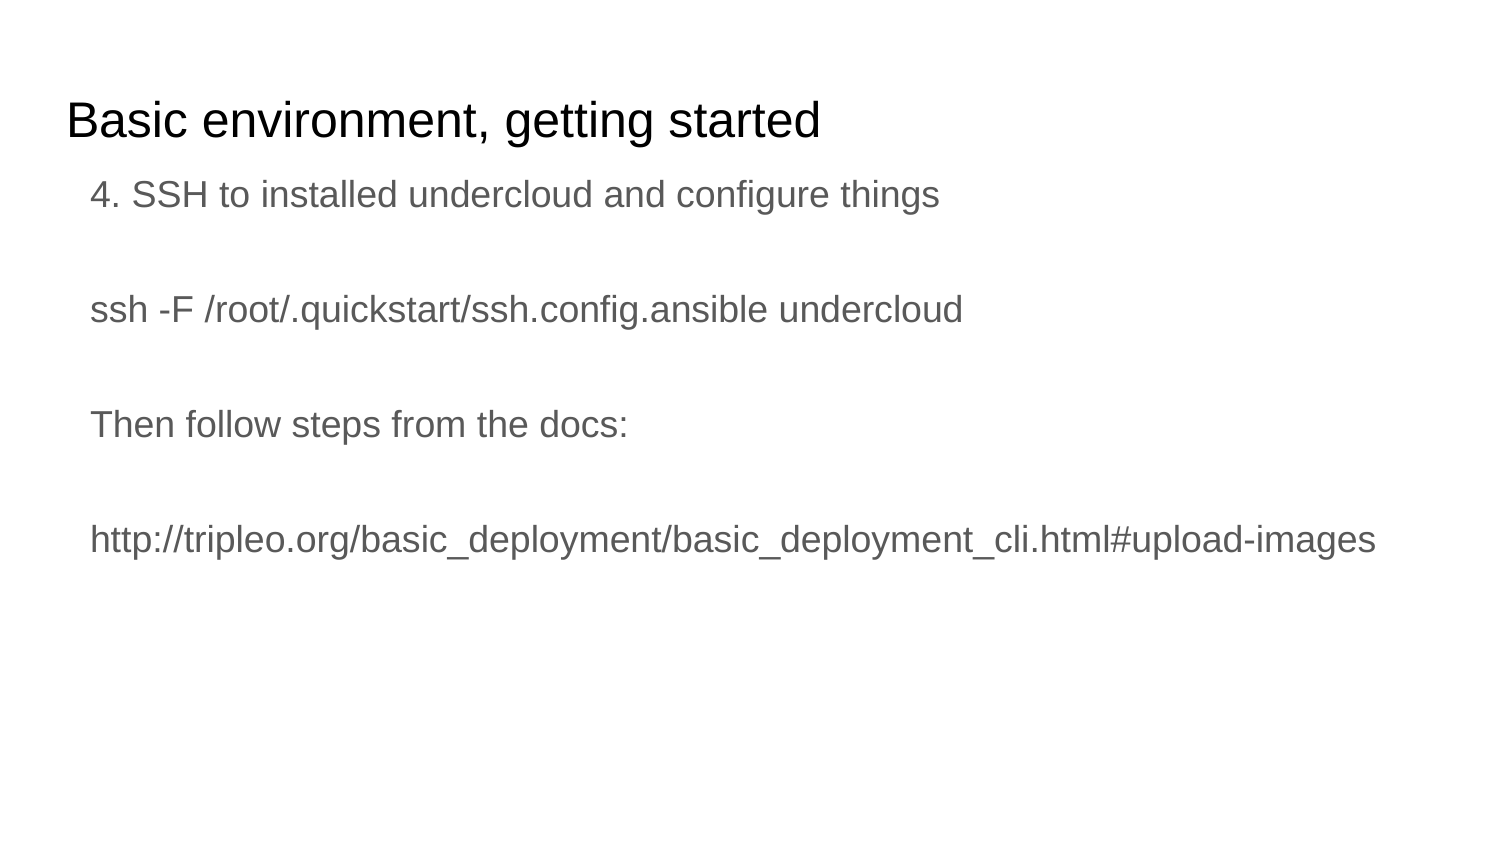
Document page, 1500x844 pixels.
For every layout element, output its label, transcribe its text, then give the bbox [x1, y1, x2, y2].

title Basic environment, getting started [51, 72, 1449, 167]
list 4. SSH to installed undercloud and configure things ssh -F /root/.quickstart/ssh.config.ansible undercloud Then follow steps from the docs: http://tripleo.org/basic_deployment/basic_deployment_cli.html#upload-images [75, 155, 1466, 754]
